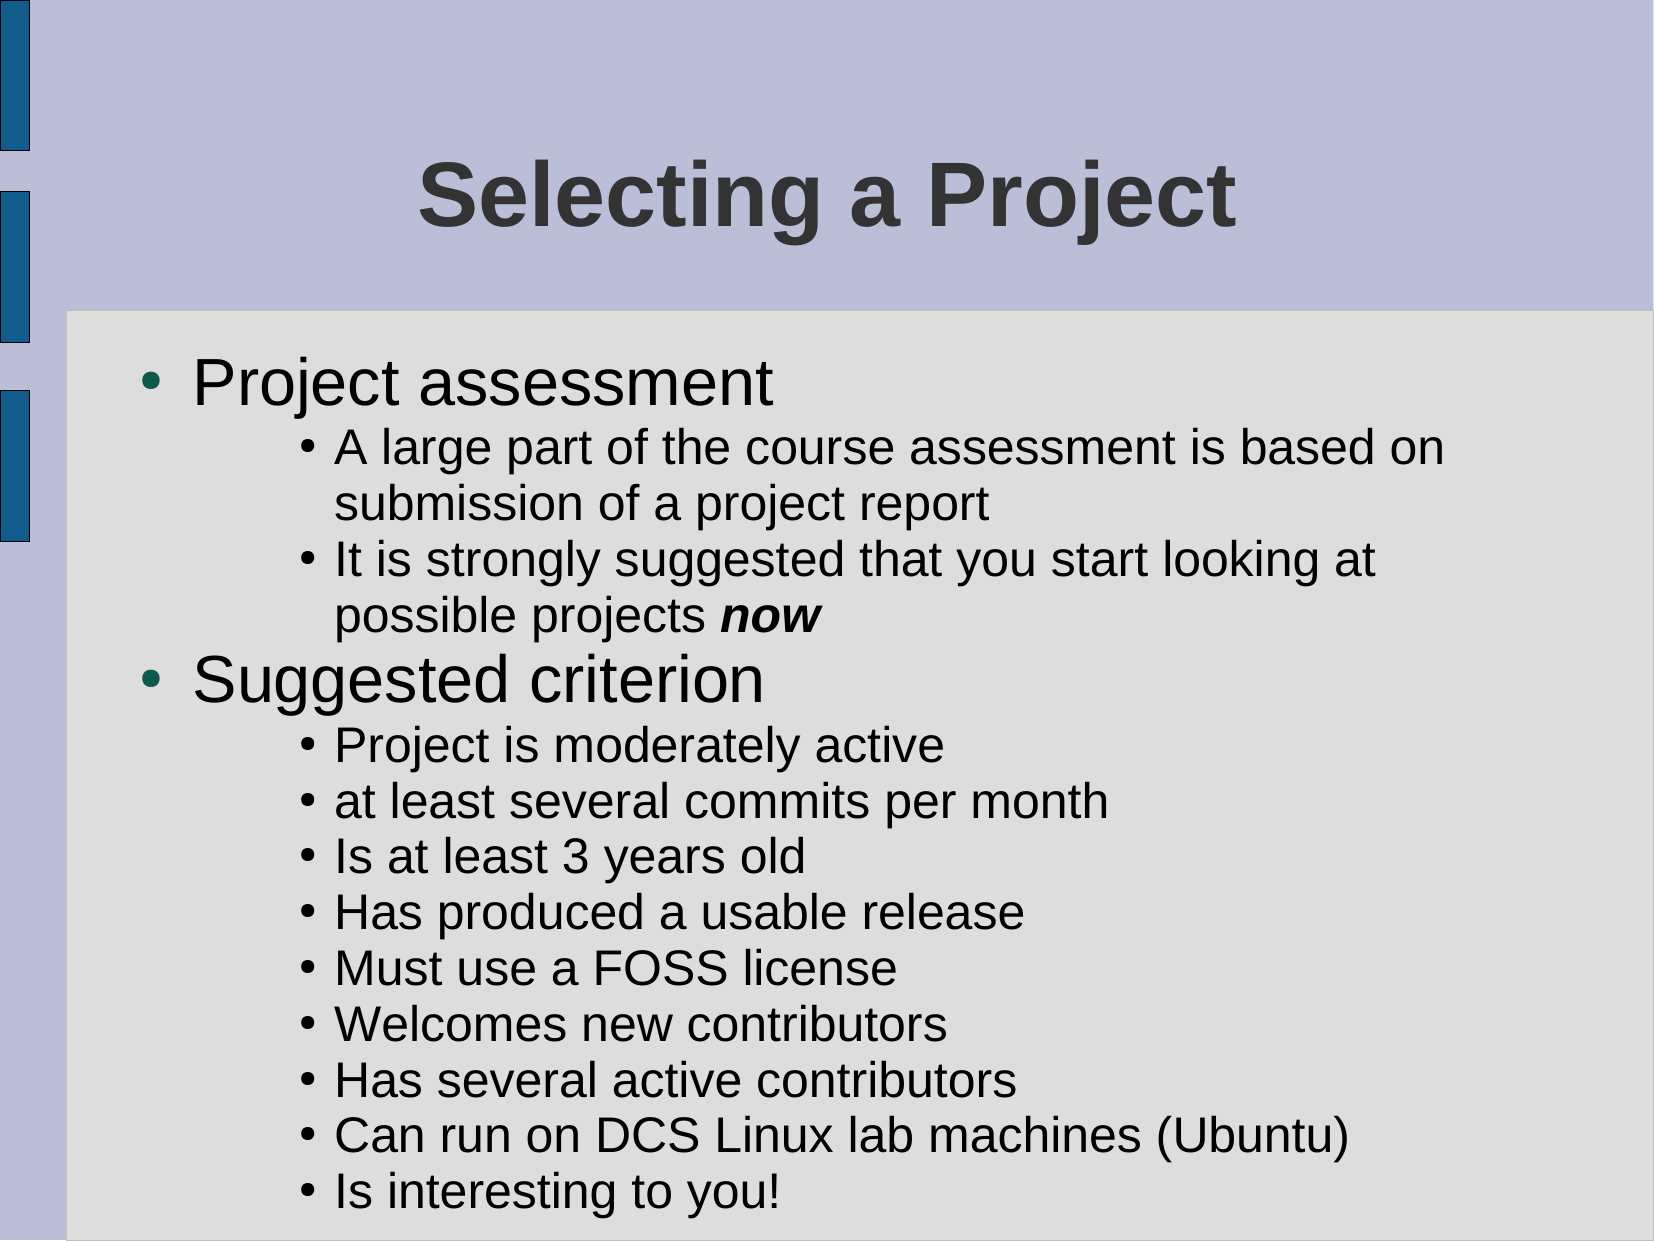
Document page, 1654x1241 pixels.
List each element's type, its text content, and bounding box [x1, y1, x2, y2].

list Project assessment A large part of the course assessment is based on submission of a project report It is strongly suggested that you start looking at possible projects now Suggested criterion Project is moderately active at least several commits per month Is at least 3 years old Has produced a usable release Must use a FOSS license Welcomes new contributors Has several active contributors Can run on DCS Linux lab machines (Ubuntu) Is interesting to you! [121, 344, 1534, 1220]
title Selecting a Project [121, 98, 1534, 291]
